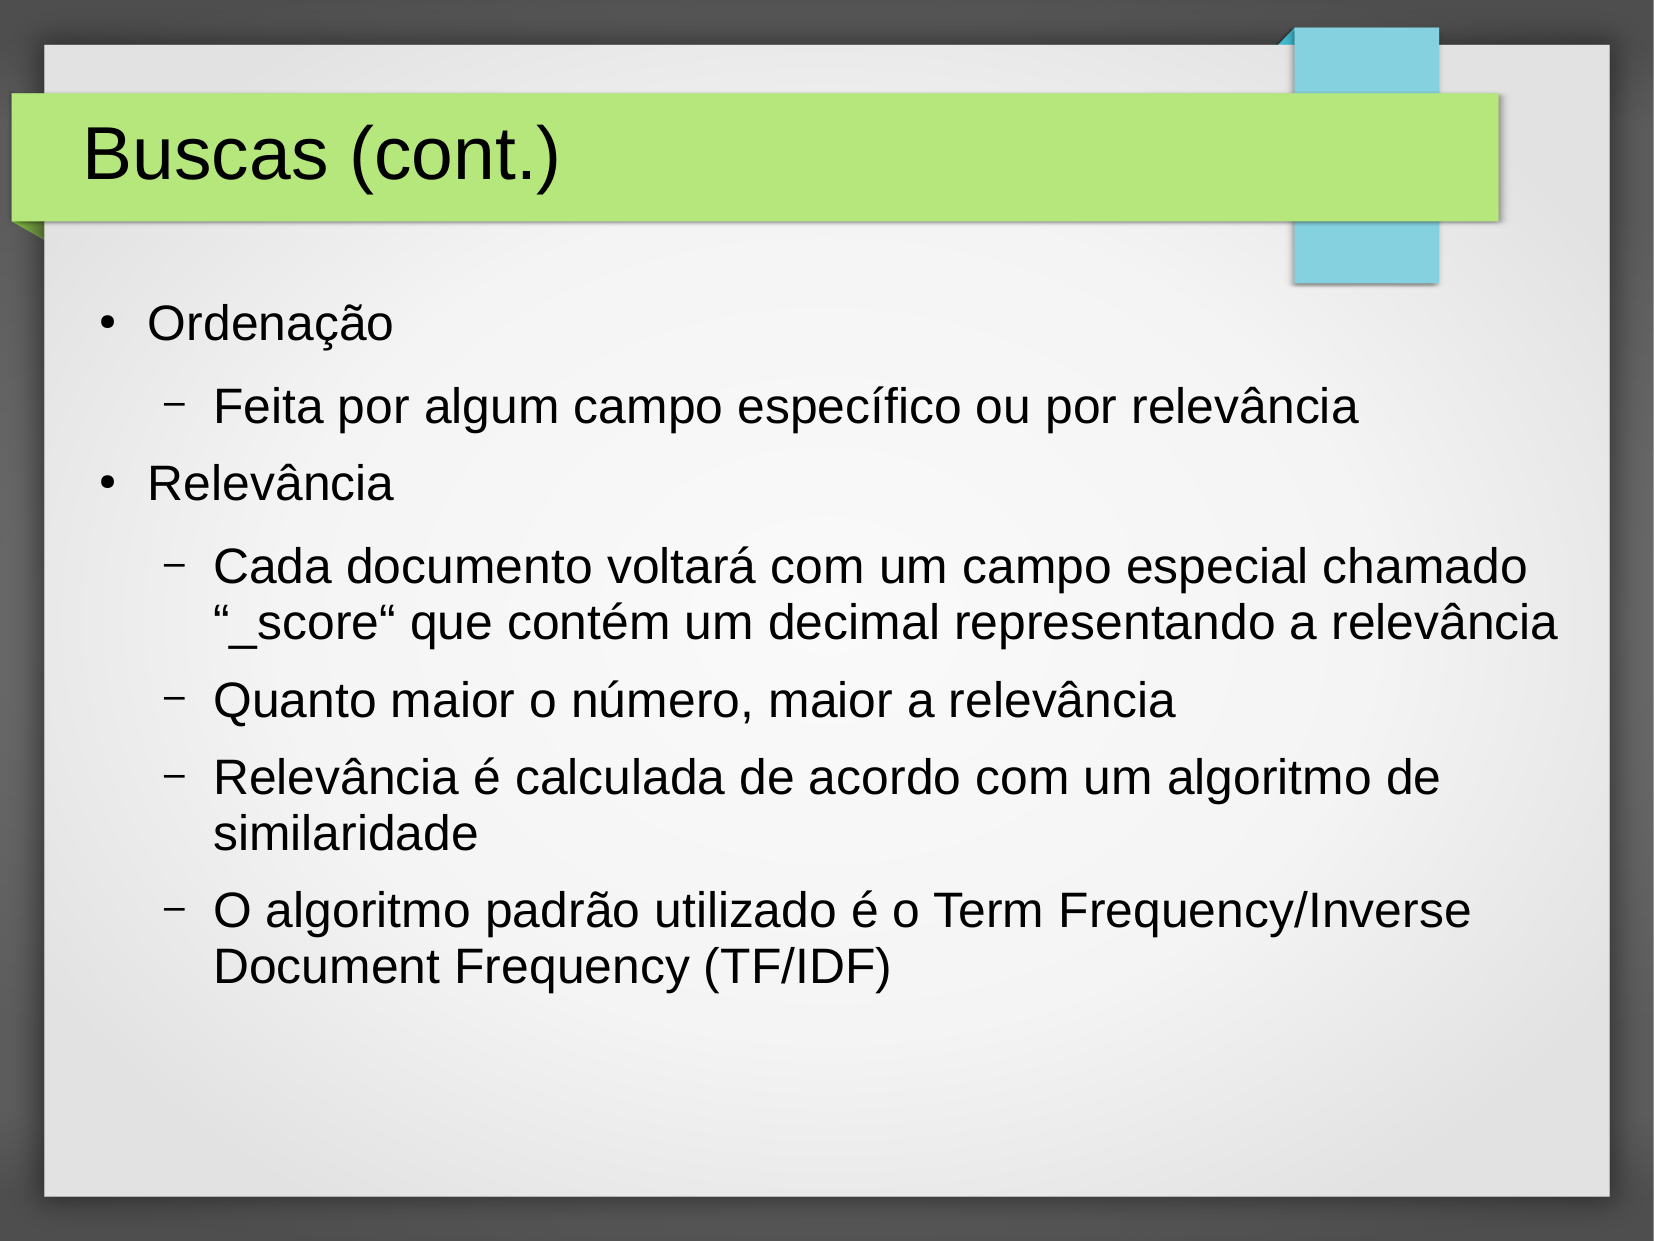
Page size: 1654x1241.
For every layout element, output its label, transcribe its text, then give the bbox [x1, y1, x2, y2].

list Ordenação Feita por algum campo específico ou por relevância Relevância Cada documento voltará com um campo especial chamado “_score“ que contém um decimal representando a relevância Quanto maior o número, maior a relevância Relevância é calculada de acordo com um algoritmo de similaridade O algoritmo padrão utilizado é o Term Frequency/Inverse Document Frequency (TF/IDF) [82, 295, 1571, 1015]
picture [0, 0, 1654, 1241]
title Buscas (cont.) [82, 94, 1264, 213]
